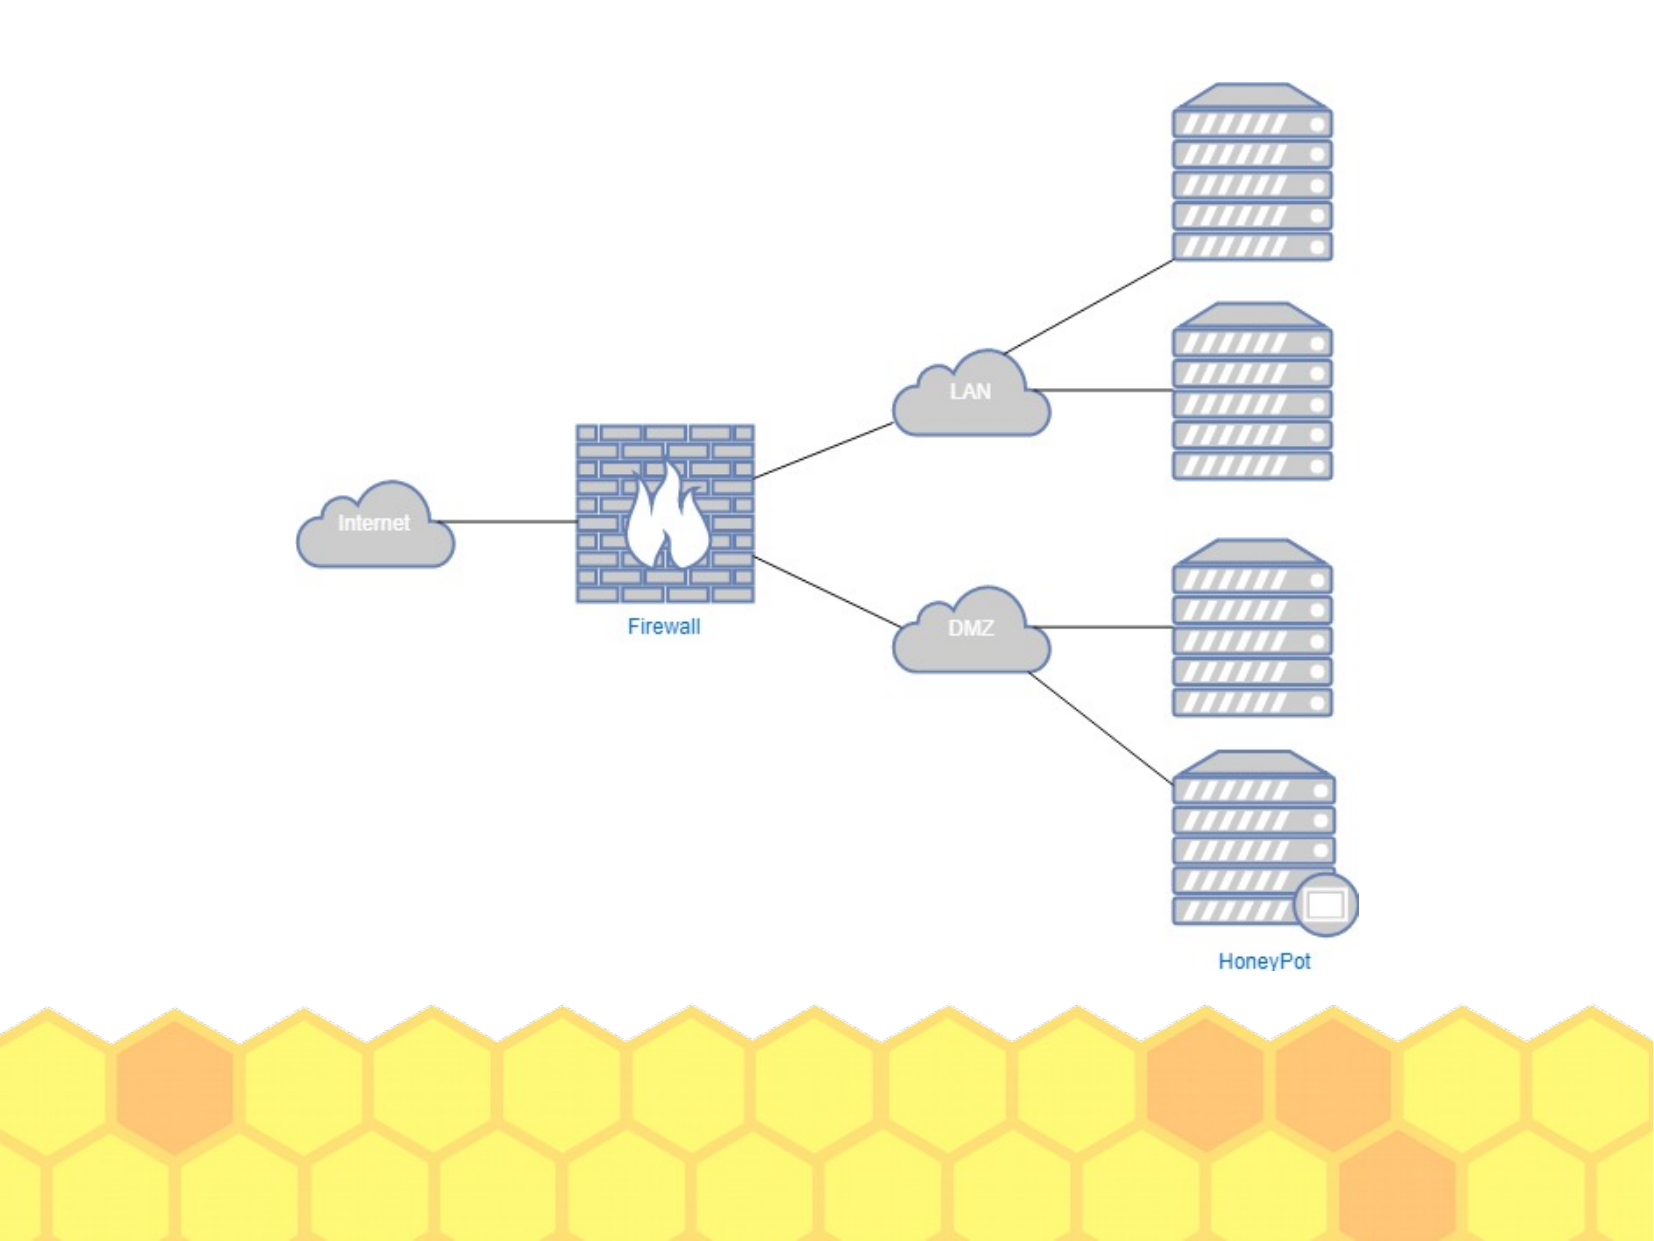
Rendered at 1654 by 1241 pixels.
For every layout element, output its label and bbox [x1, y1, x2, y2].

picture [0, 1001, 1654, 1241]
picture [295, 82, 1359, 971]
